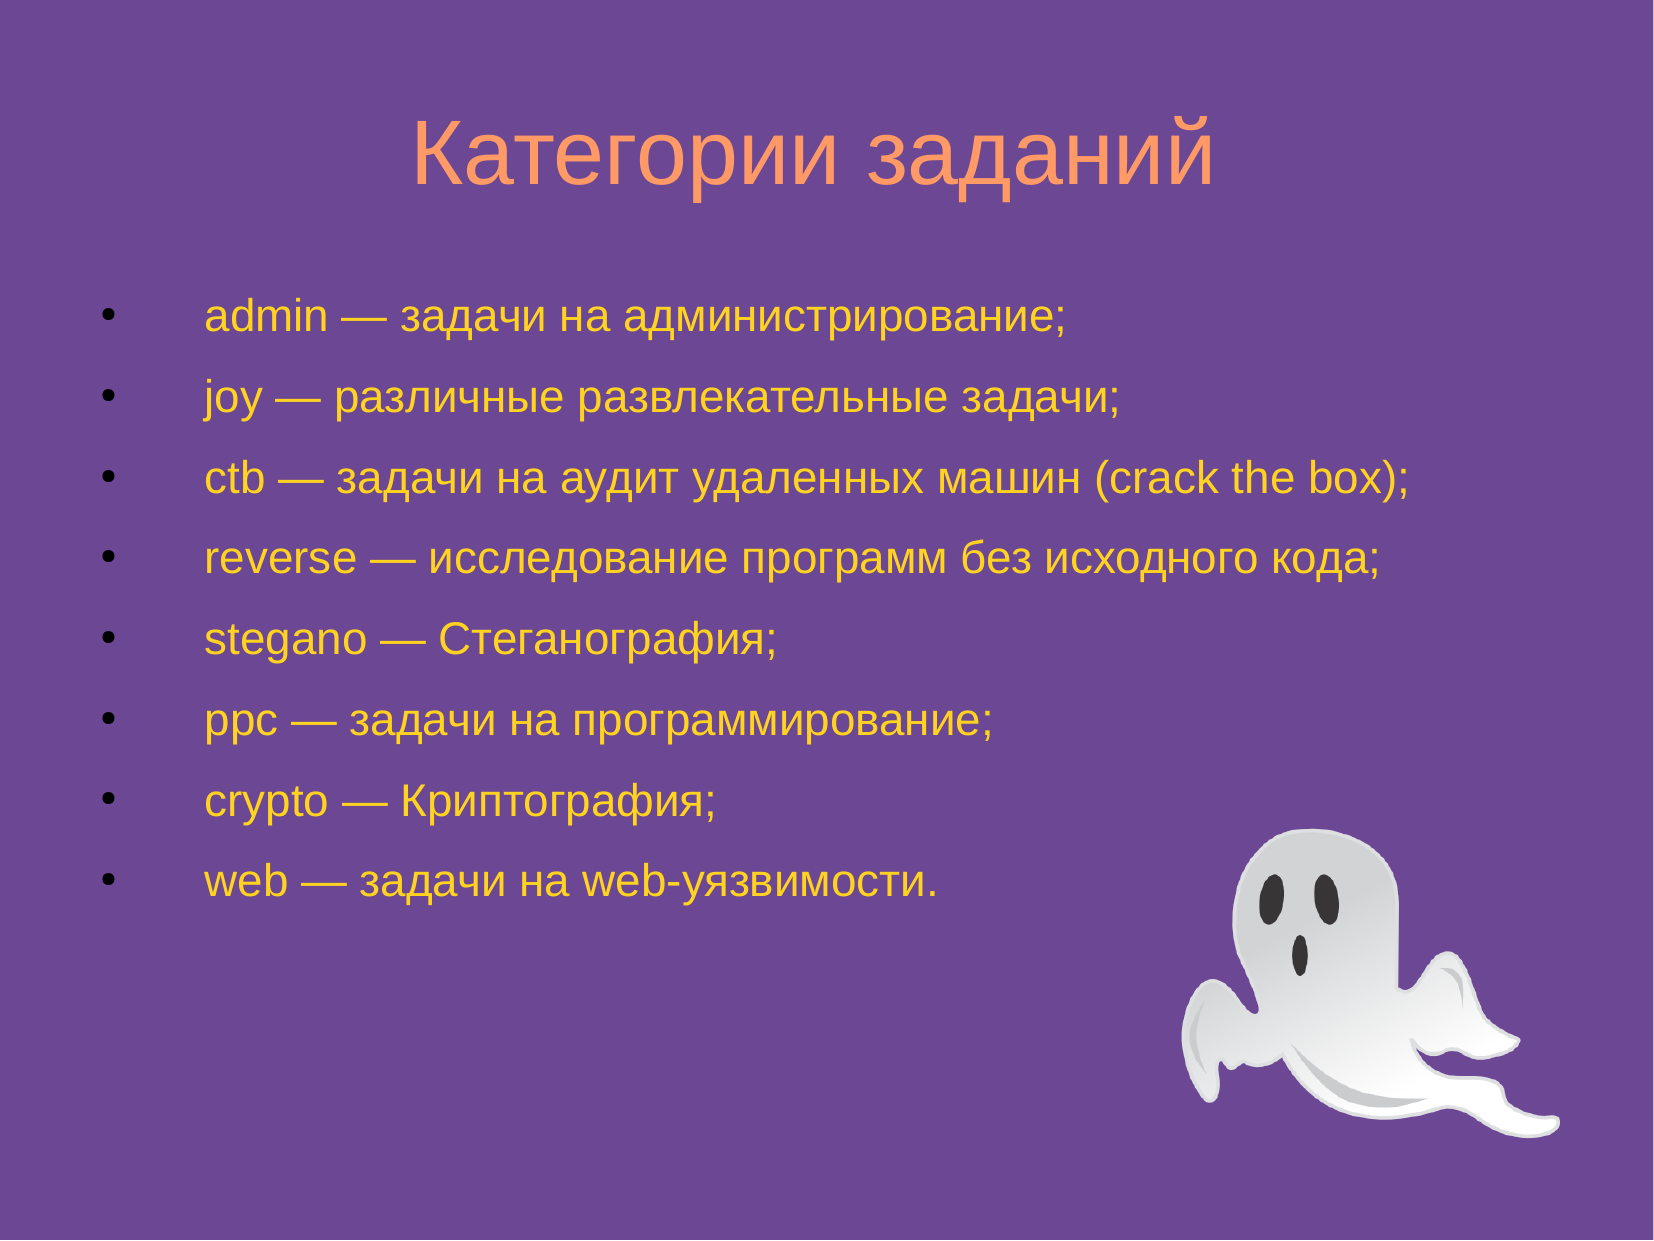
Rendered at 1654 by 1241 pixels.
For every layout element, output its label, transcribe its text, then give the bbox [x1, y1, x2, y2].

picture [1162, 779, 1583, 1200]
list admin — задачи на администрирование; joy — различные развлекательные задачи; ctb — задачи на аудит удаленных машин (crack the box); reverse — исследование программ без исходного кода; stegano — Стеганография; ppc — задачи на программирование; crypto — Криптография; web — задачи на web-уязвимости. [82, 290, 1571, 1010]
title Категории заданий [82, 49, 1571, 257]
